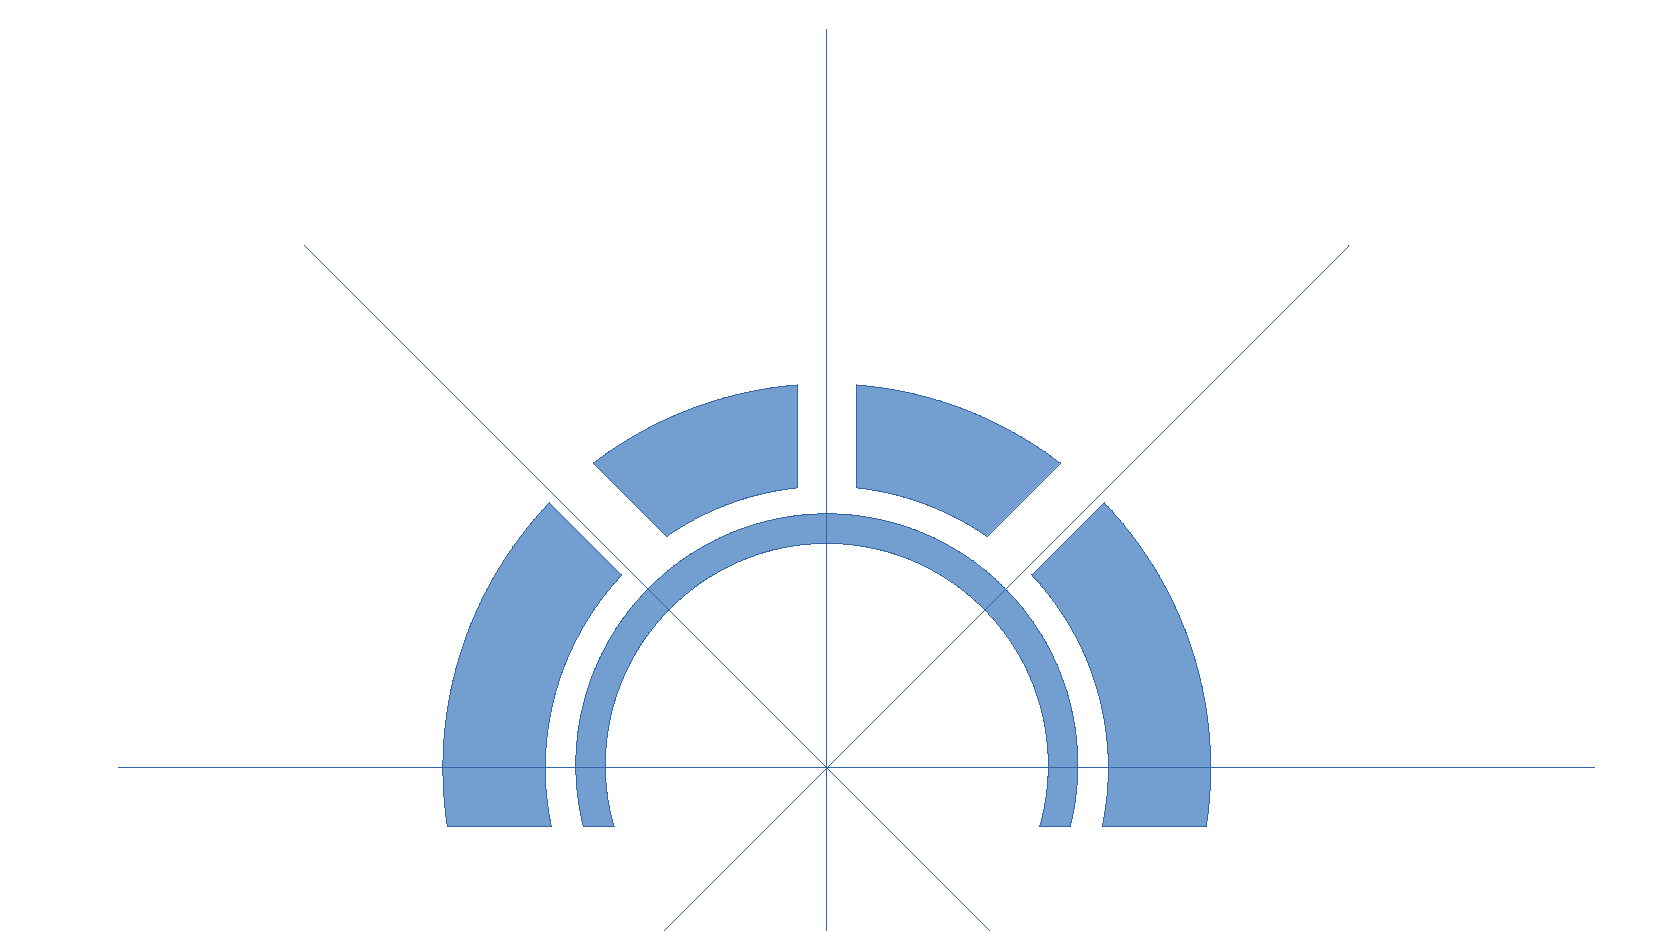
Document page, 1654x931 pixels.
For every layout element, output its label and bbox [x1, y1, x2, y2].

text_box [1039, 768, 1078, 827]
text_box [575, 768, 615, 827]
text_box [442, 768, 552, 827]
text_box [442, 502, 622, 767]
text_box [1102, 768, 1211, 827]
text_box [856, 384, 1061, 537]
text_box [575, 513, 826, 767]
text_box [593, 384, 798, 537]
text_box [827, 513, 1078, 767]
text_box [1031, 502, 1211, 767]
